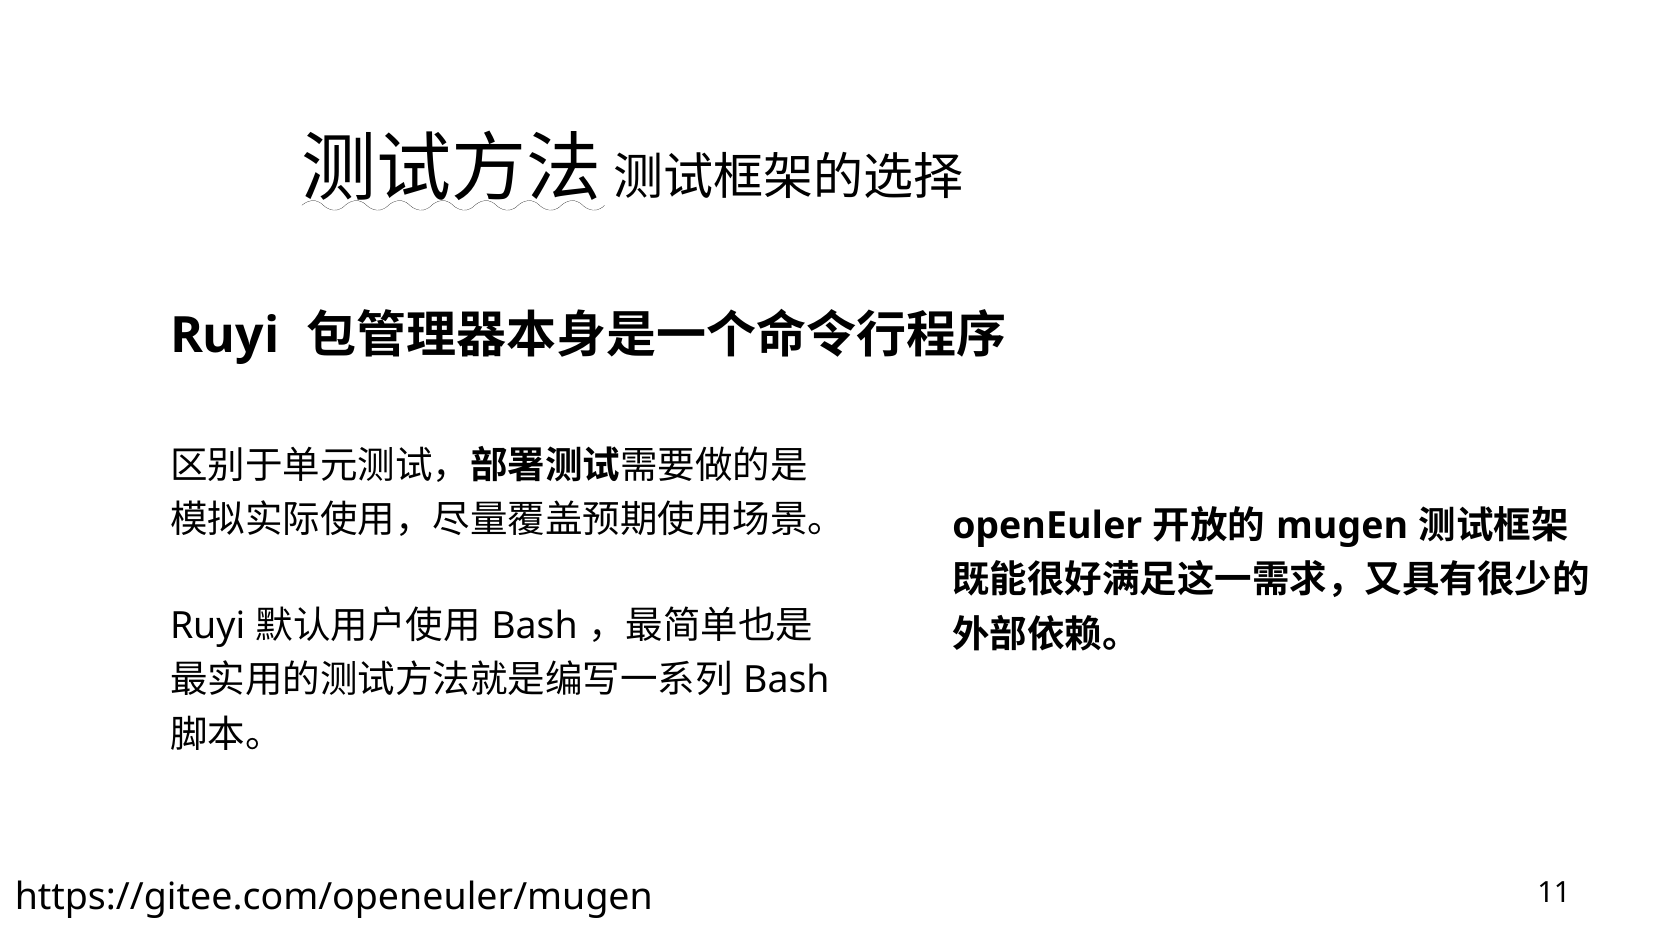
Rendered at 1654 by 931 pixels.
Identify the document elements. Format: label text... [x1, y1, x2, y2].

text_box openEuler开放的mugen测试框架 既能很好满足这一需求，又具有很少的外部依赖。 [937, 487, 1613, 775]
title 测试方法 测试框架的选择 [76, 76, 1654, 233]
text_box https://gitee.com/openeuler/mugen [0, 862, 788, 929]
text_box Ruyi 包管理器本身是一个命令行程序 区别于单元测试，部署测试需要做的是 模拟实际使用，尽量覆盖预期使用场景。 Ruyi默认用户使用Bash，最简单也是 最实用的测试方法就是编写一系列Bash 脚本。 [155, 286, 1051, 868]
